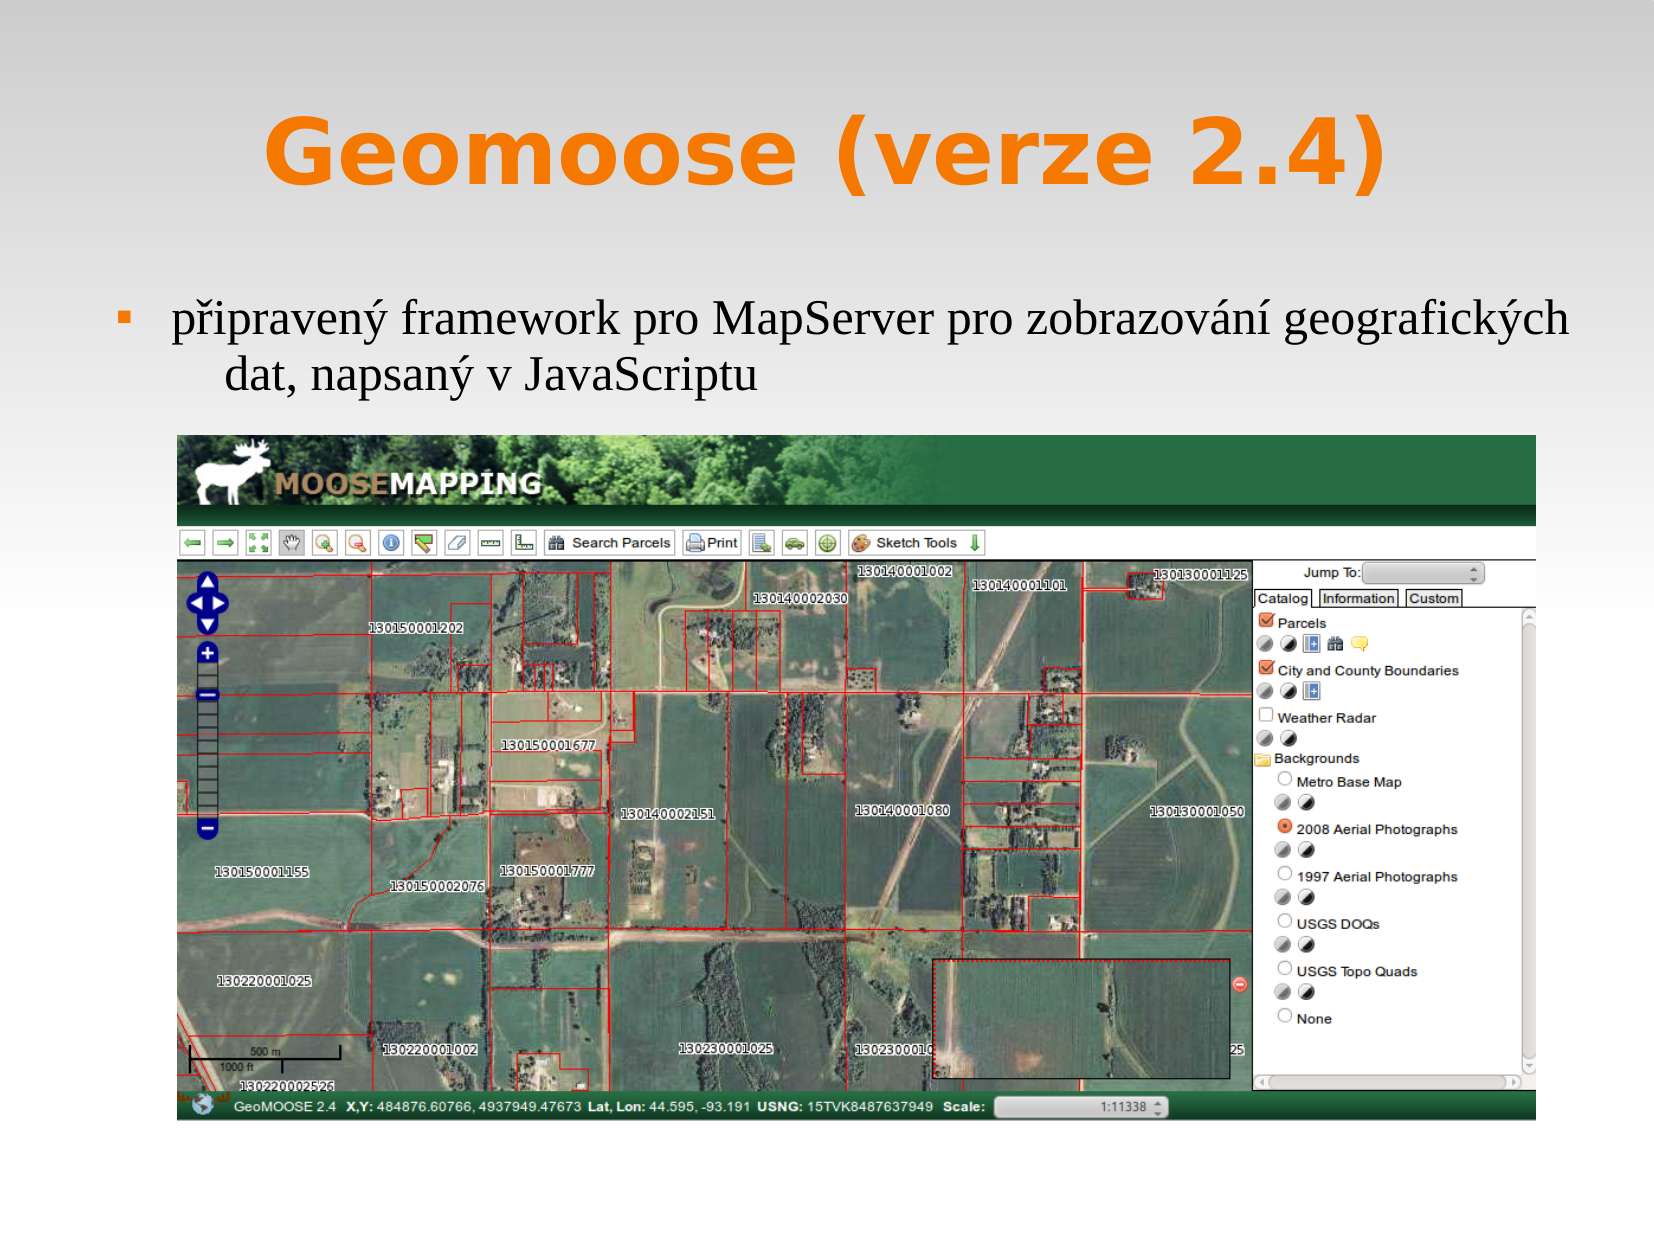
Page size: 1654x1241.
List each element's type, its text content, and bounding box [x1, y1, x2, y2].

title Geomoose (verze 2.4) [82, 49, 1571, 257]
list připravený framework pro MapServer pro zobrazování geografických dat, napsaný v JavaScriptu [82, 290, 1571, 1109]
picture [177, 435, 1536, 1123]
